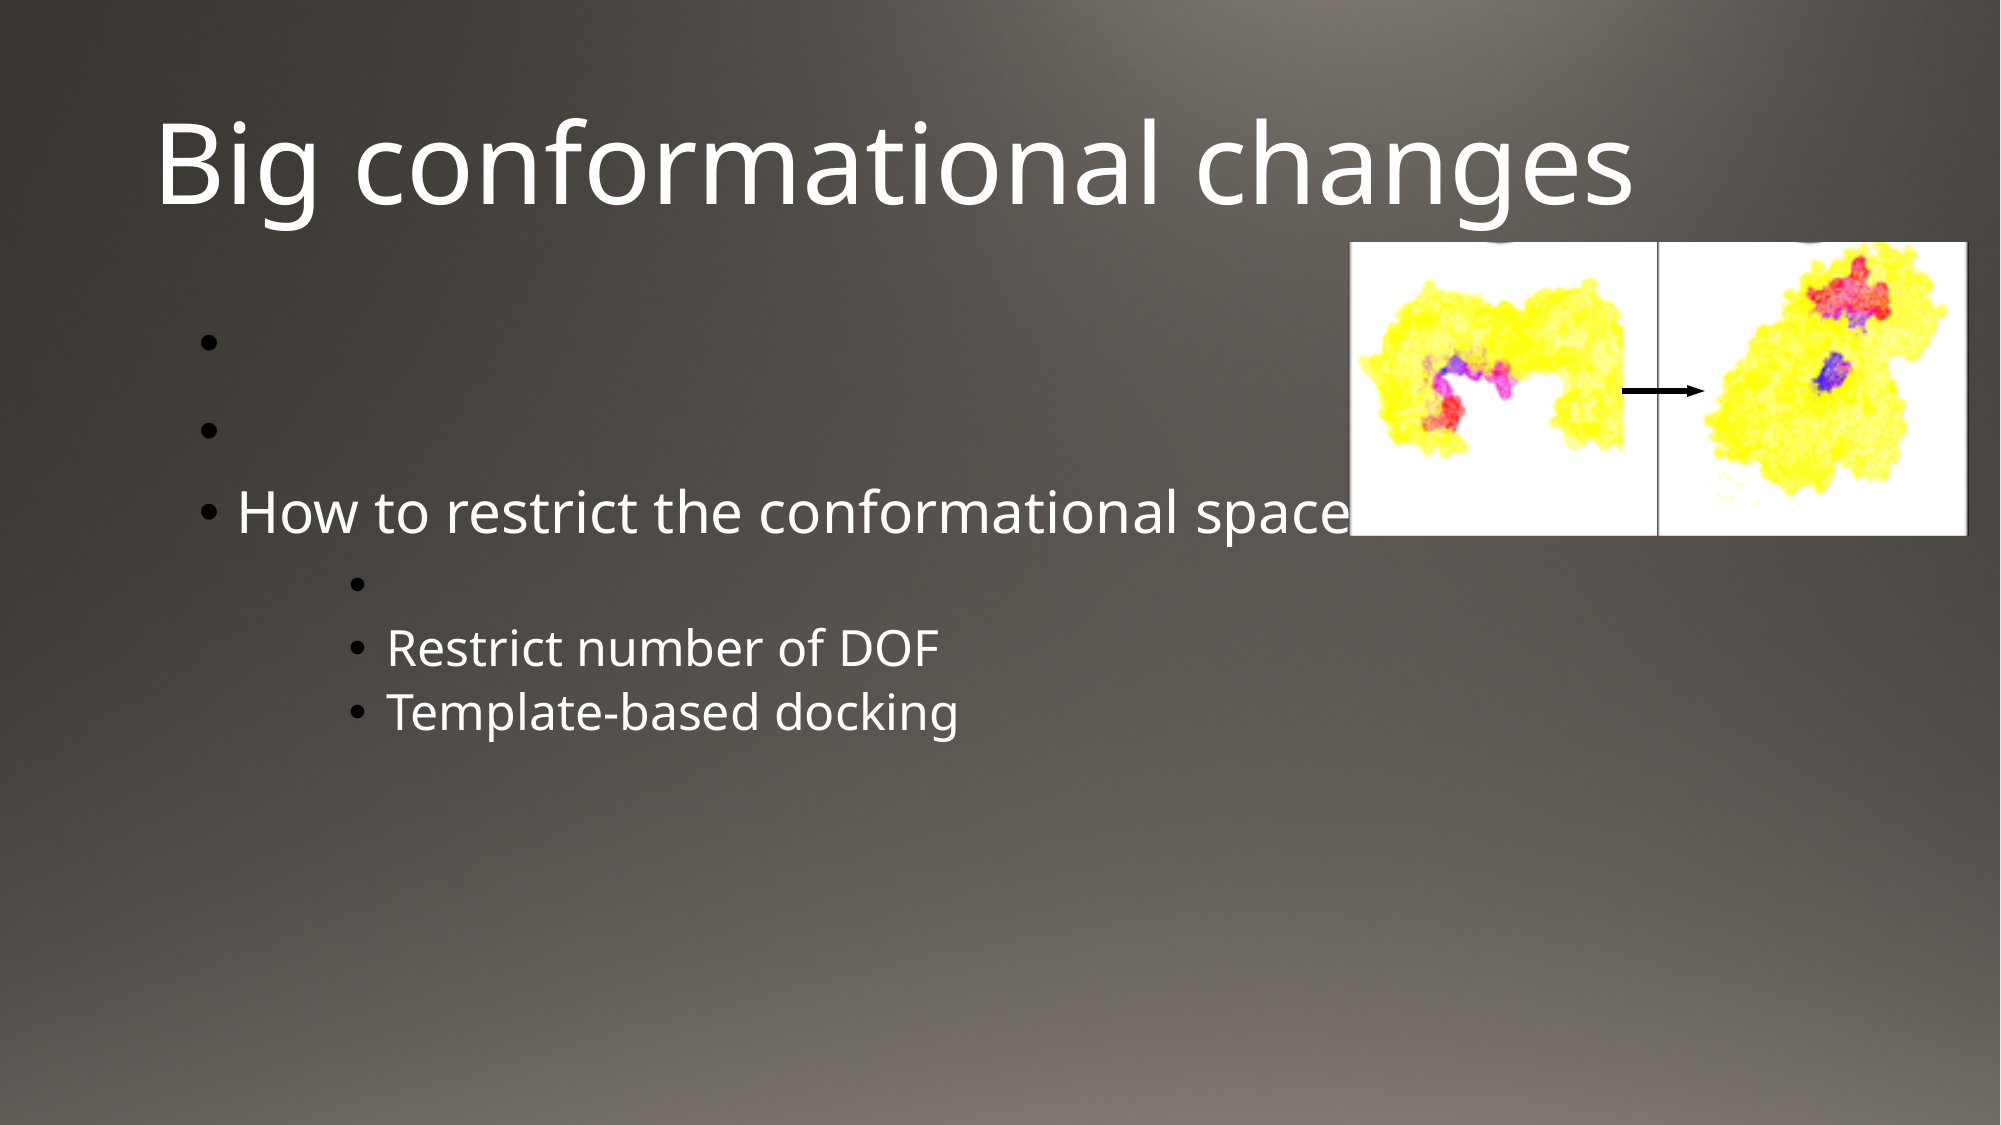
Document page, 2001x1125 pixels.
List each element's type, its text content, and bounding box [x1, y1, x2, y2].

list How to restrict the conformational space Restrict number of DOF Template-based docking [183, 299, 1863, 1014]
title Big conformational changes [137, 59, 1863, 278]
picture [1348, 242, 1969, 536]
